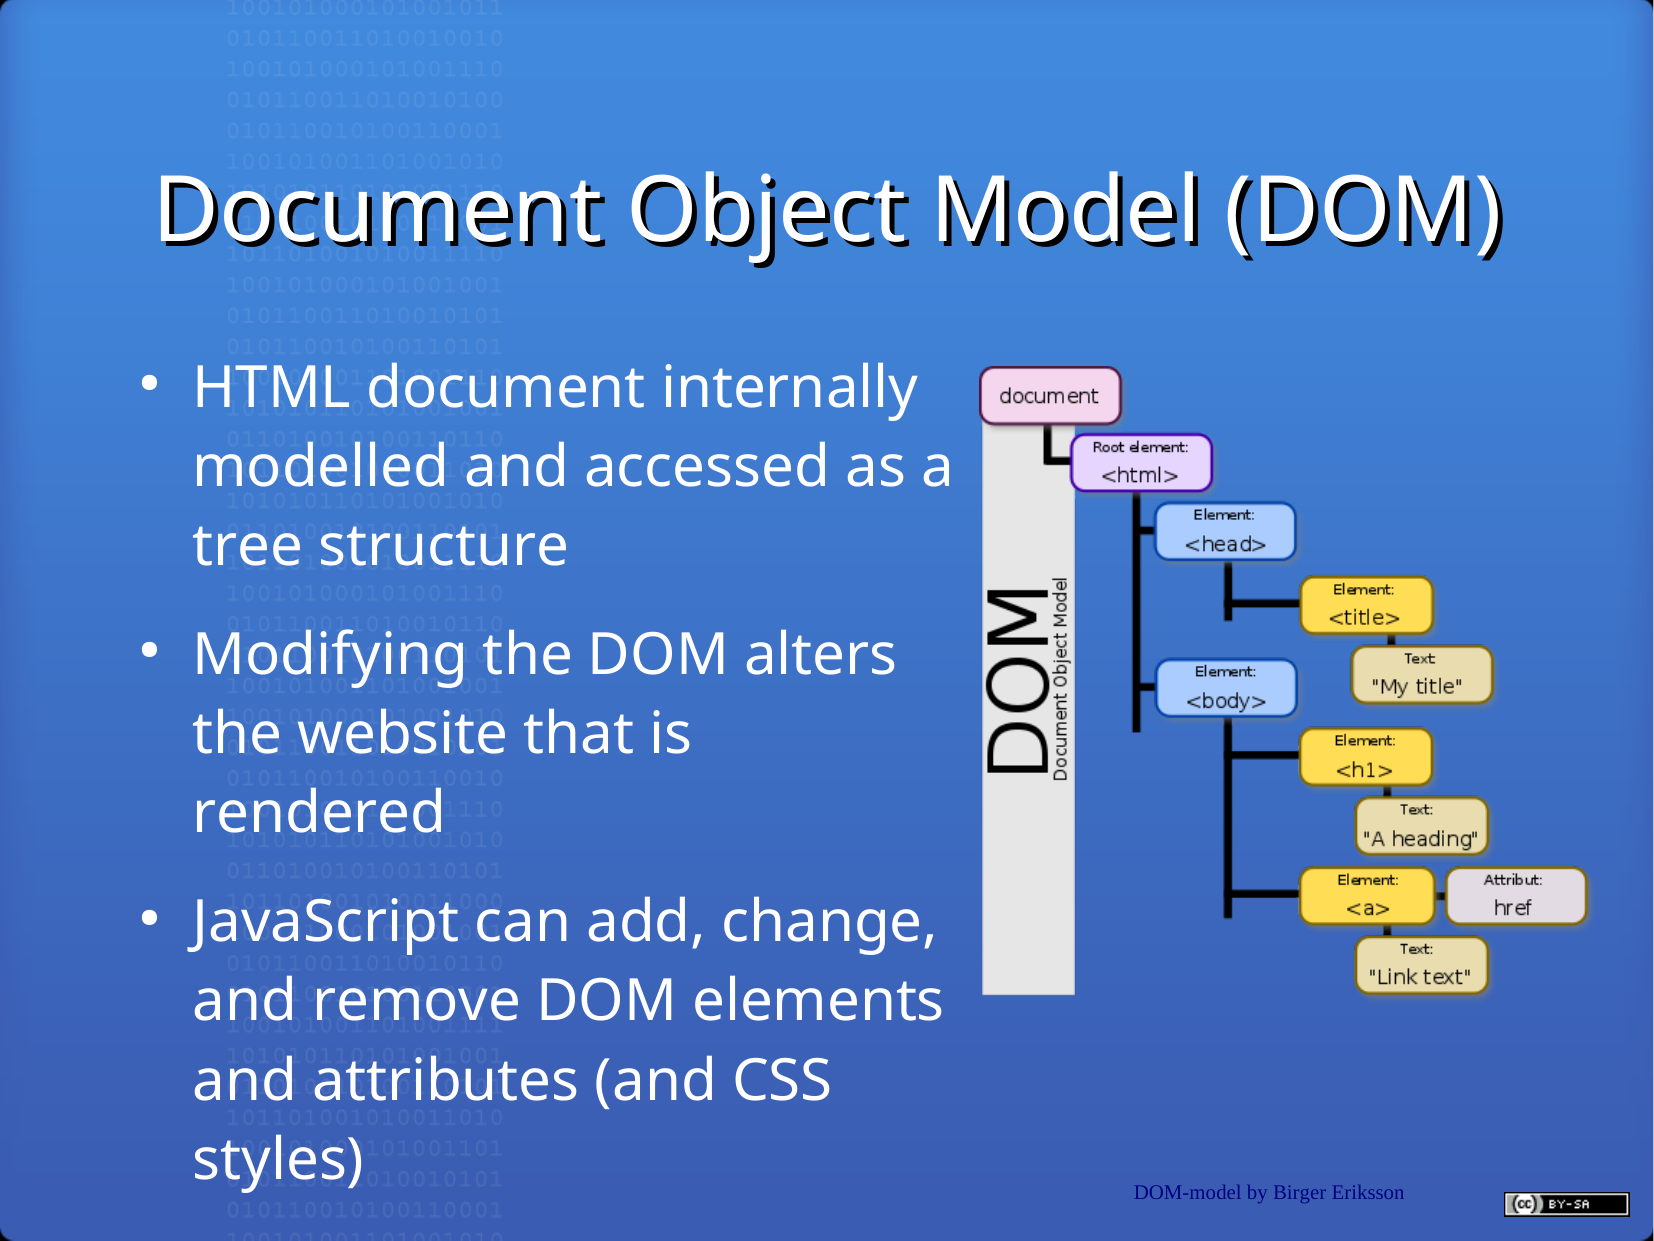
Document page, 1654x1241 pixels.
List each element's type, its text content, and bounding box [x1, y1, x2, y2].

list HTML document internally modelled and accessed as a tree structure Modifying the DOM alters the website that is rendered JavaScript can add, change, and remove DOM elements and attributes (and CSS styles) [121, 344, 957, 1149]
picture [0, 0, 1654, 1241]
text_box DOM-model by Birger Eriksson [1133, 1181, 1501, 1237]
title Document Object Model (DOM) [121, 99, 1534, 314]
